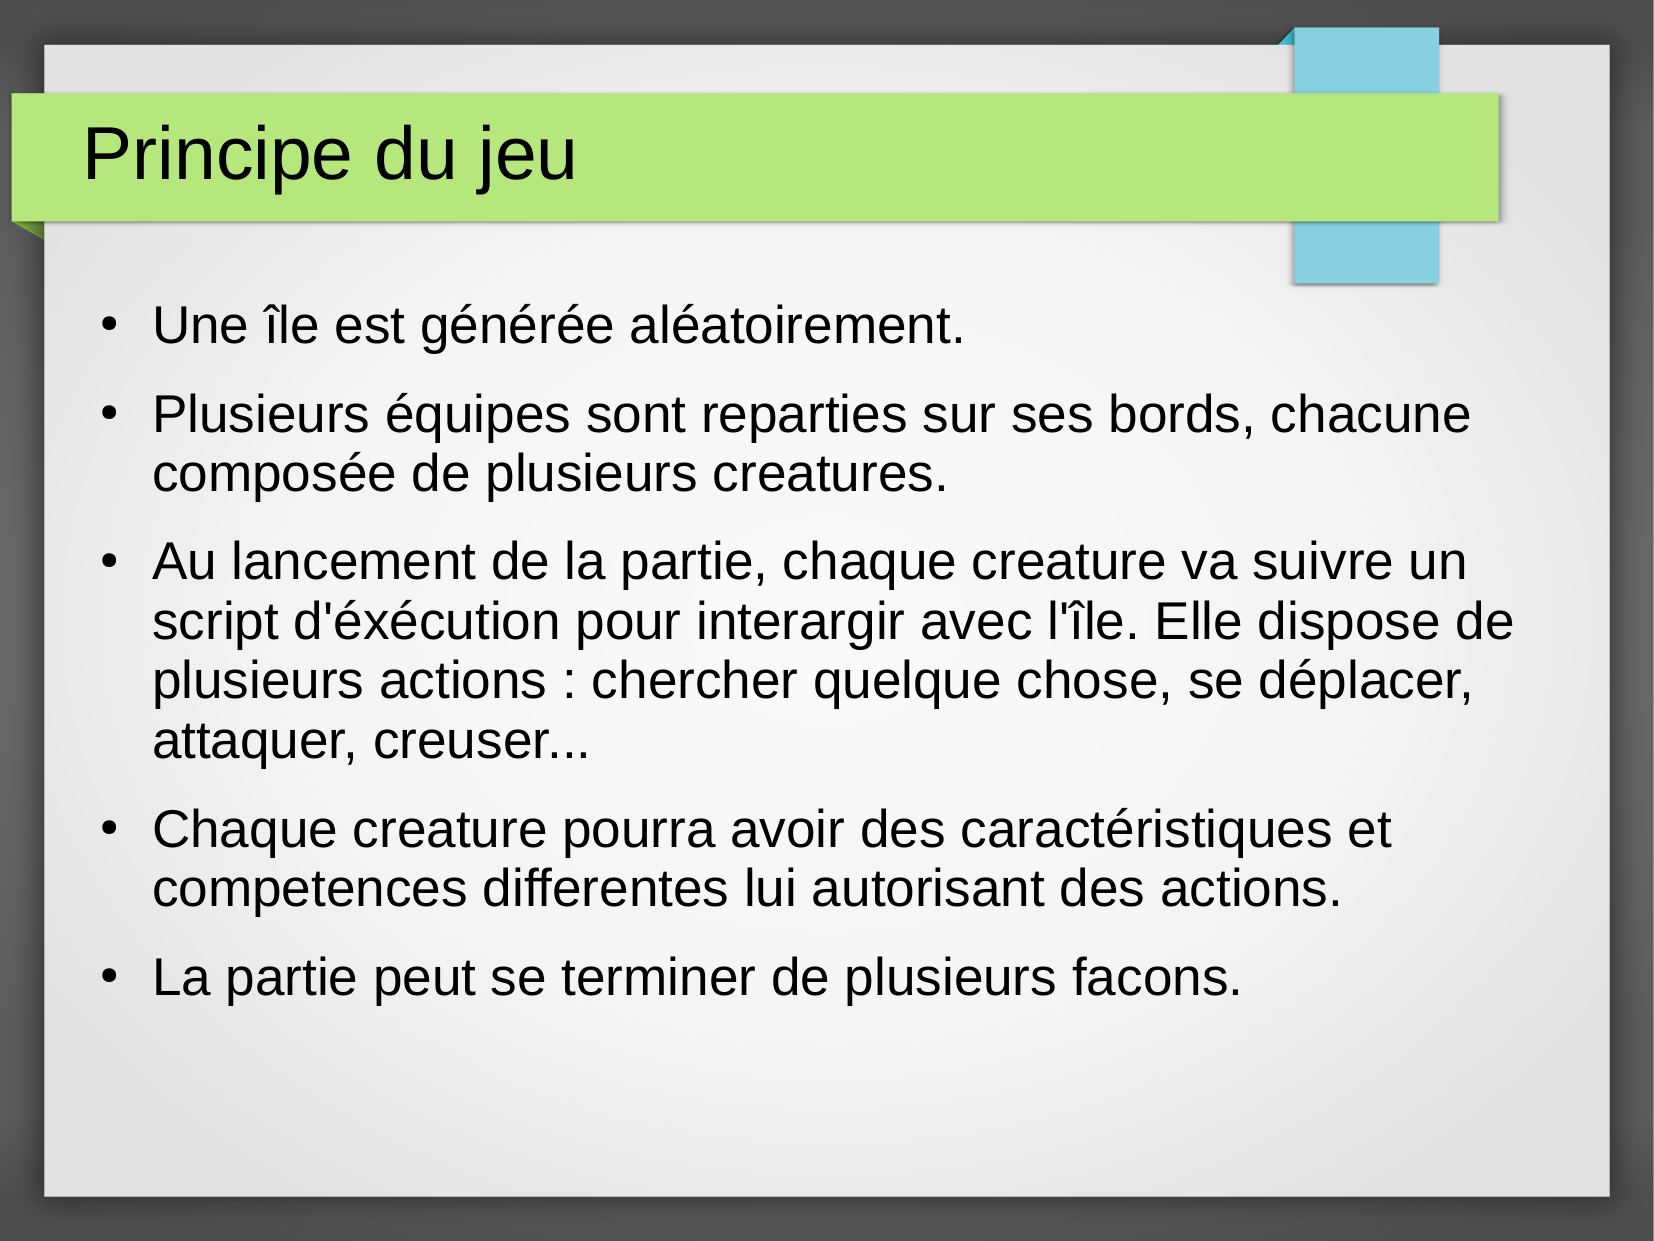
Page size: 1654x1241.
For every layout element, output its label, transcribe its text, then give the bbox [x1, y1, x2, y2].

list Une île est générée aléatoirement. Plusieurs équipes sont reparties sur ses bords, chacune composée de plusieurs creatures. Au lancement de la partie, chaque creature va suivre un script d'éxécution pour interargir avec l'île. Elle dispose de plusieurs actions : chercher quelque chose, se déplacer, attaquer, creuser... Chaque creature pourra avoir des caractéristiques et competences differentes lui autorisant des actions. La partie peut se terminer de plusieurs facons. [82, 295, 1571, 1015]
picture [0, 0, 1654, 1241]
title Principe du jeu [82, 94, 1264, 213]
